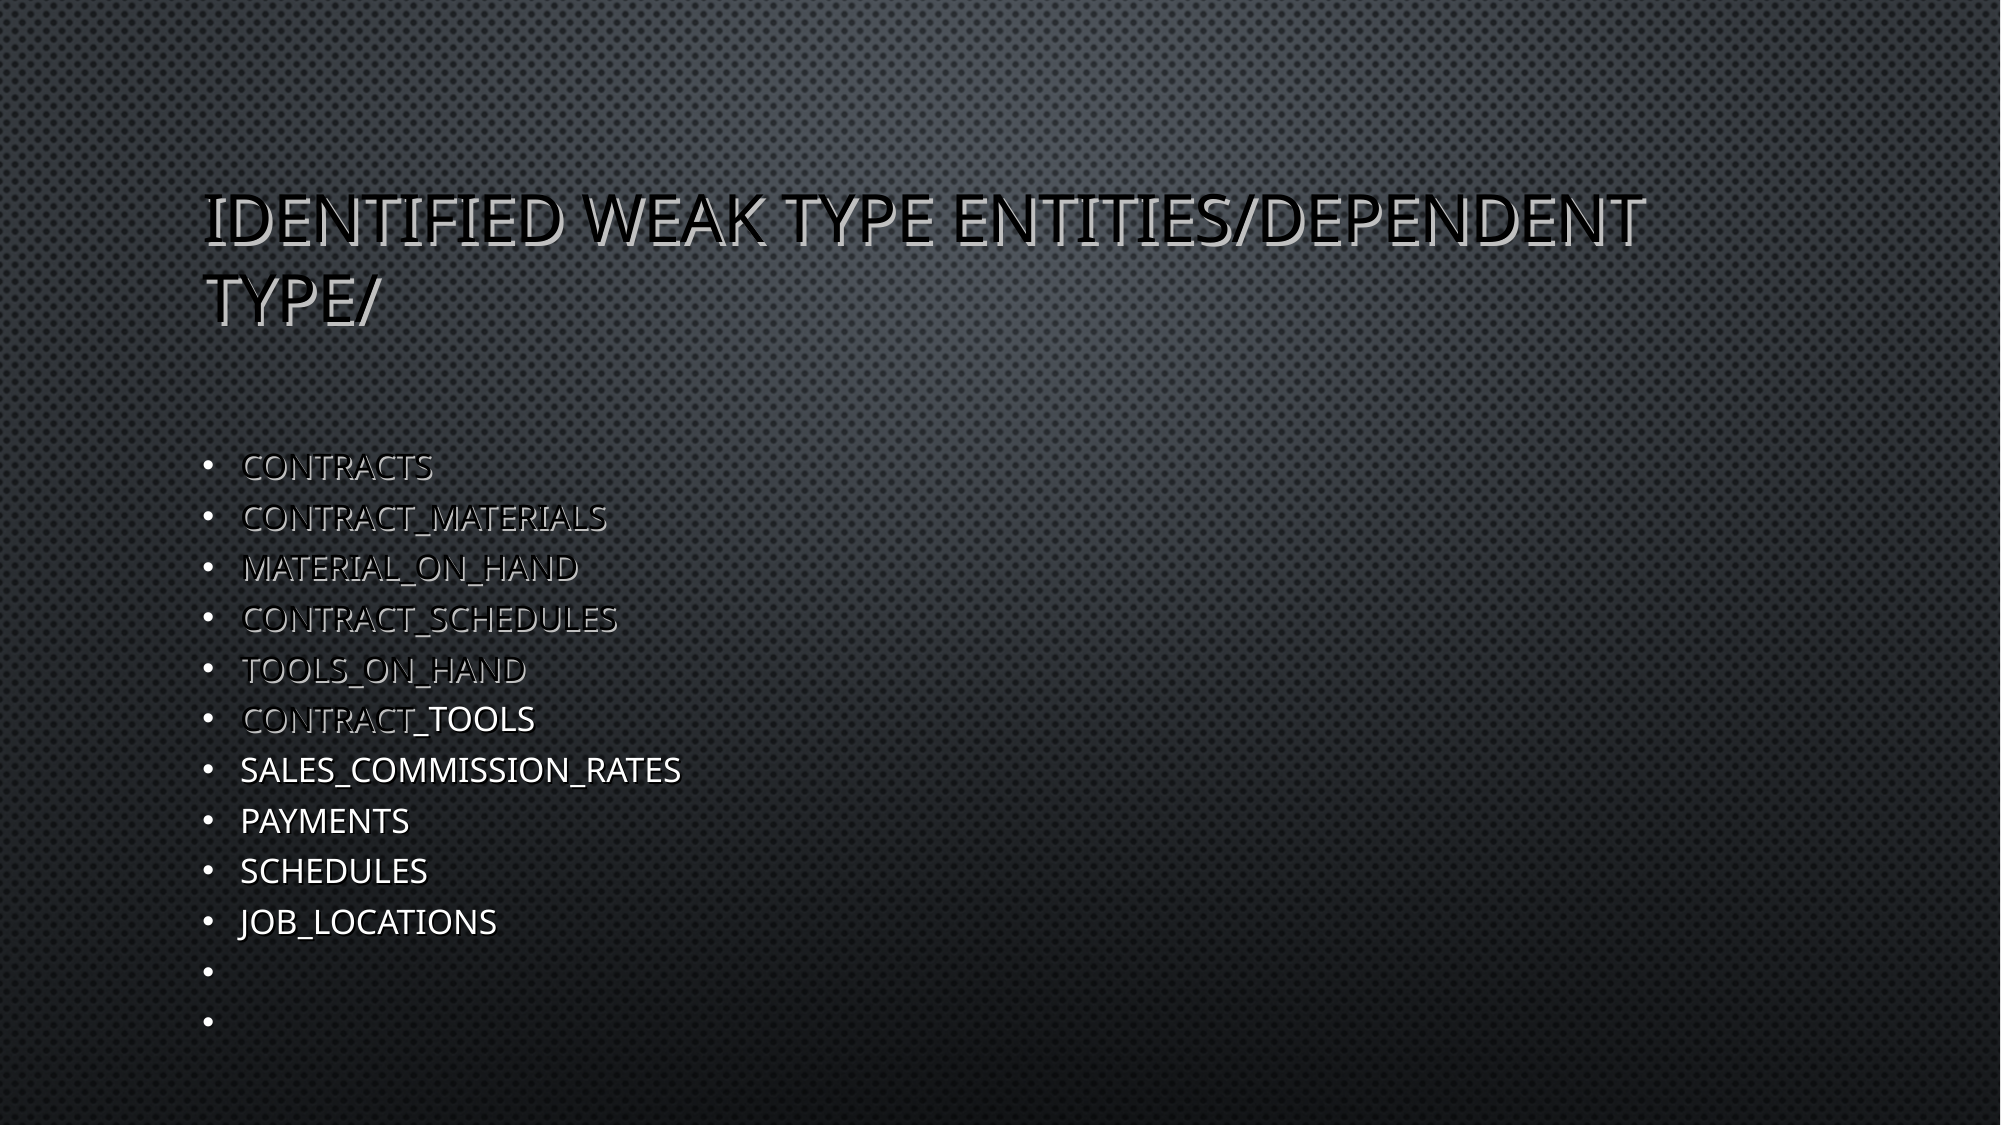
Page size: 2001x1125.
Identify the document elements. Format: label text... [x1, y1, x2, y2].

title Identified Weak TYPE Entities/Dependent Type/ [187, 99, 1813, 413]
list CONTRACTS CONTRACT_MATERIALS MATERIAL_ON_HAND CONTRACT_SCHEDULES TOOLS_ON_HAND CONTRACT_TOOLS SALES_COMMISSION_RATES PAYMENTS SCHEDULES JOB_LOCATIONS [187, 437, 1813, 950]
